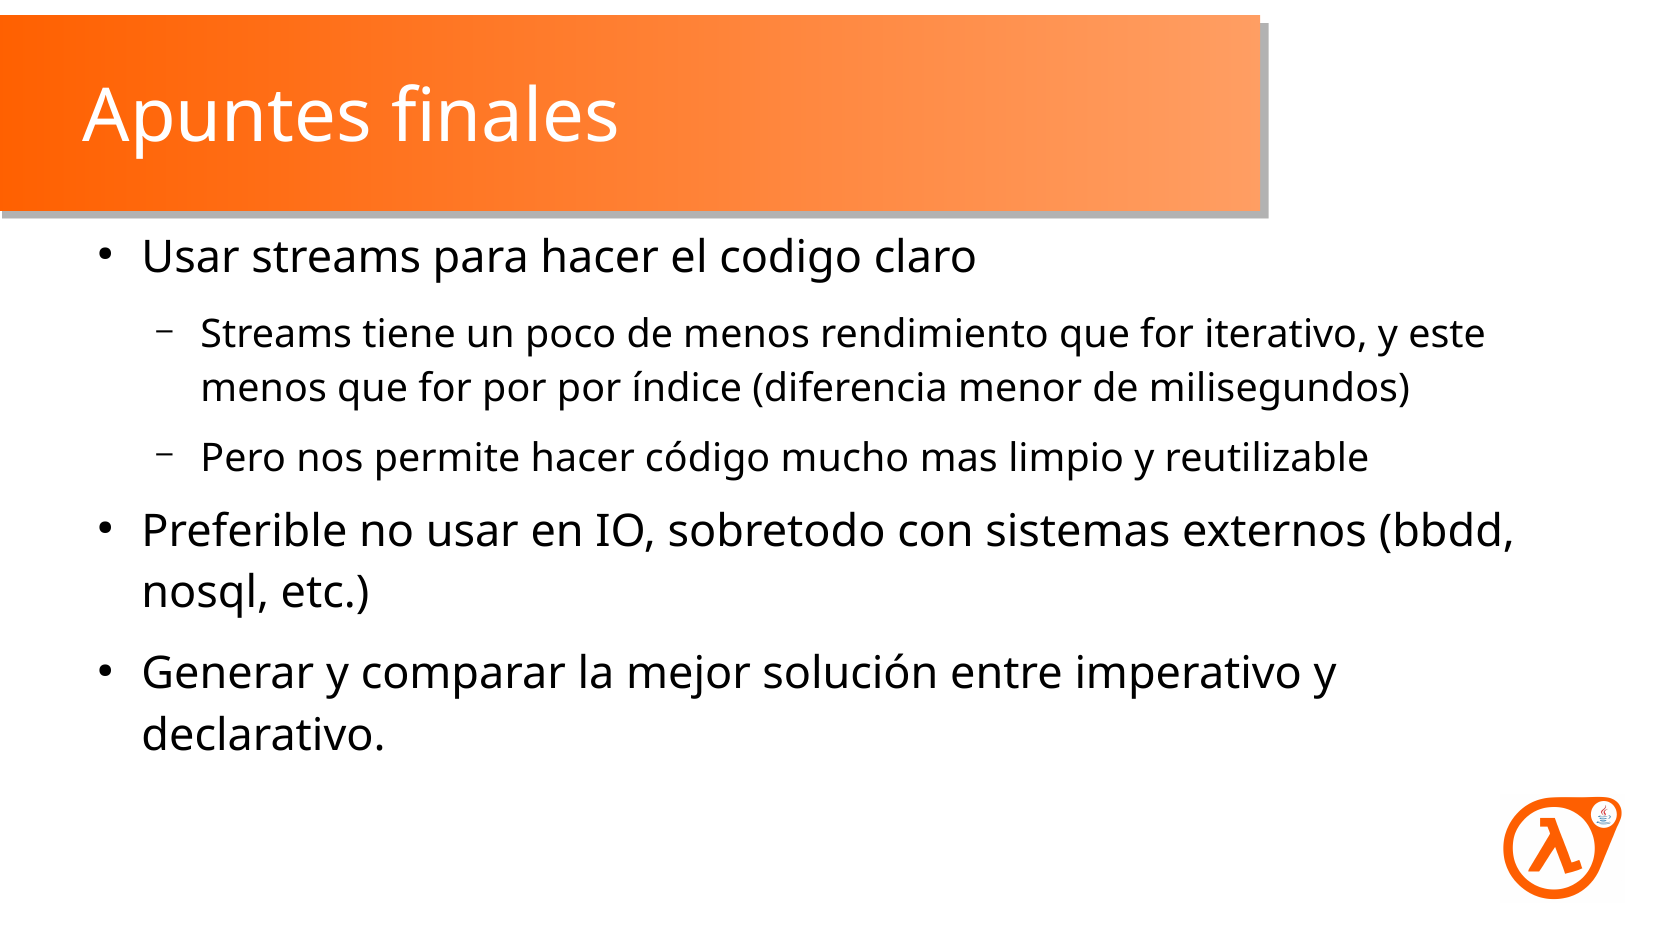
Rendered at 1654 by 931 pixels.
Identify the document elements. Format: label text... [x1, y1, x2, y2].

list Usar streams para hacer el codigo claro Streams tiene un poco de menos rendimiento que for iterativo, y este menos que for por por índice (diferencia menor de milisegundos) Pero nos permite hacer código mucho mas limpio y reutilizable Preferible no usar en IO, sobretodo con sistemas externos (bbdd, nosql, etc.) Generar y comparar la mejor solución entre imperativo y declarativo. [82, 224, 1571, 764]
picture [1500, 794, 1625, 903]
title Apuntes finales [82, 35, 1235, 189]
